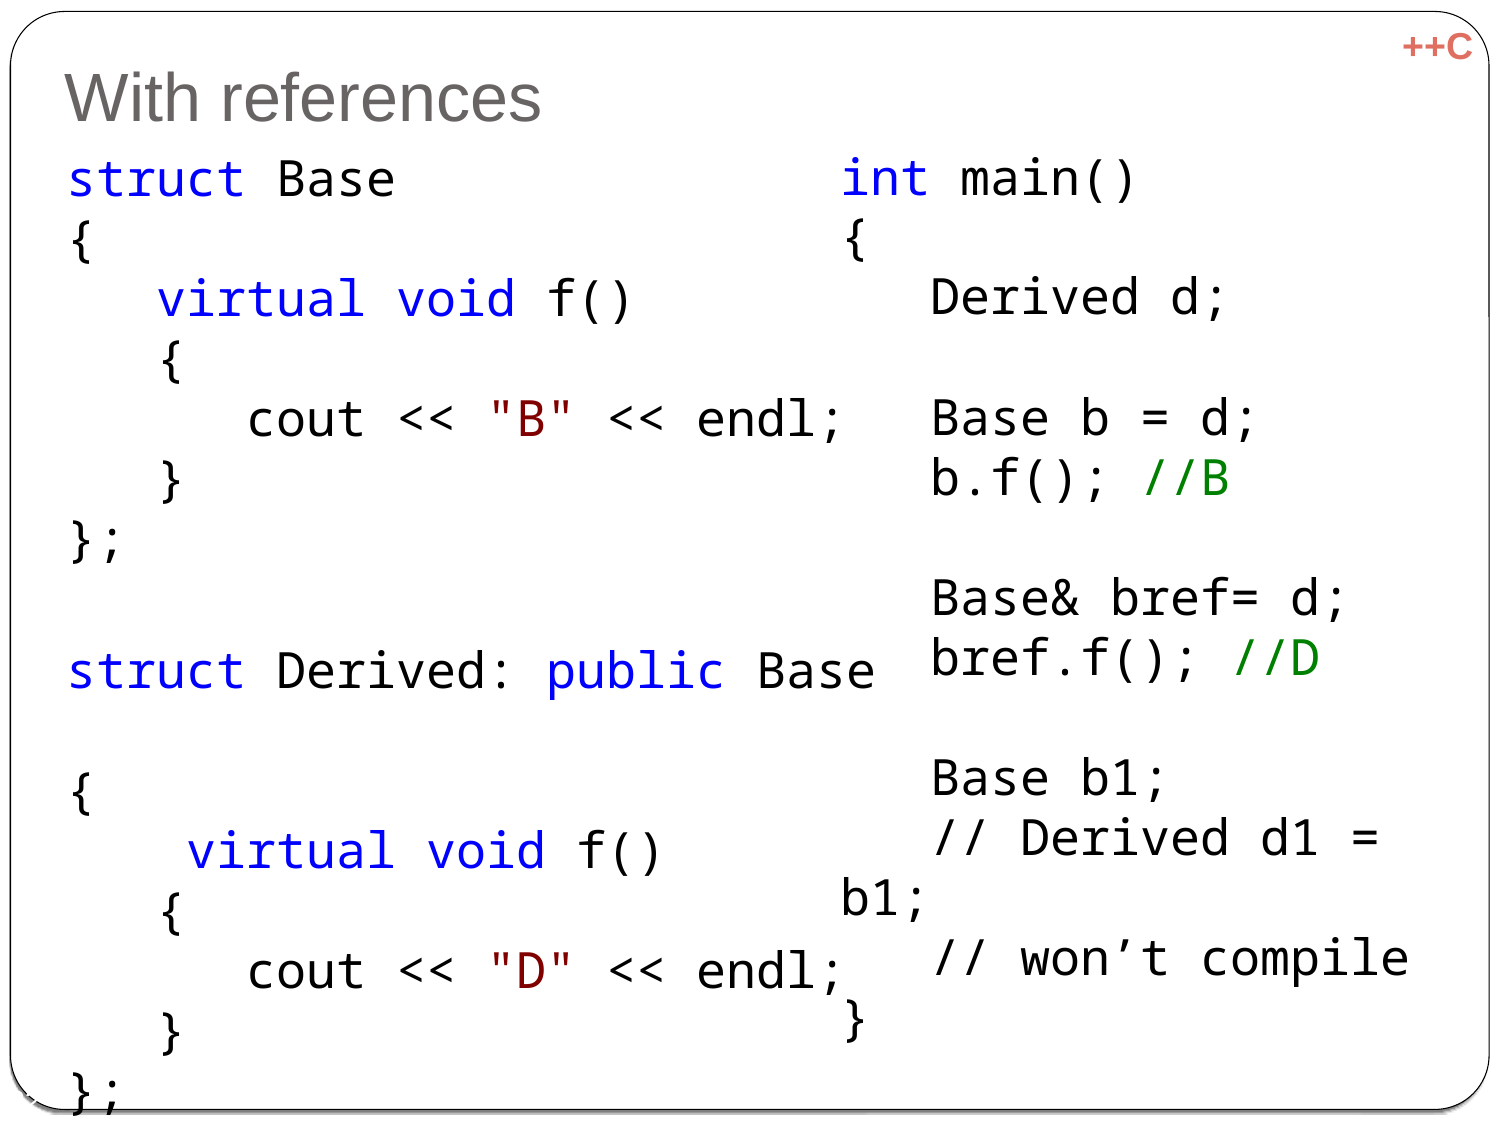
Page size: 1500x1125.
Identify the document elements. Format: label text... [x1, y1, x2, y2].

list struct Base { virtual void f() { cout << "B" << endl; } }; struct Derived: public Base { virtual void f() { cout << "D" << endl; } }; [51, 138, 913, 1067]
title With references [50, 45, 1450, 150]
text_box int main() { Derived d; Base b = d; b.f(); //B Base& bref= d; bref.f(); //D Base b1; // Derived d1 = b1; // won’t compile } [825, 137, 1463, 1053]
slide_number <number> [0, 1074, 50, 1125]
